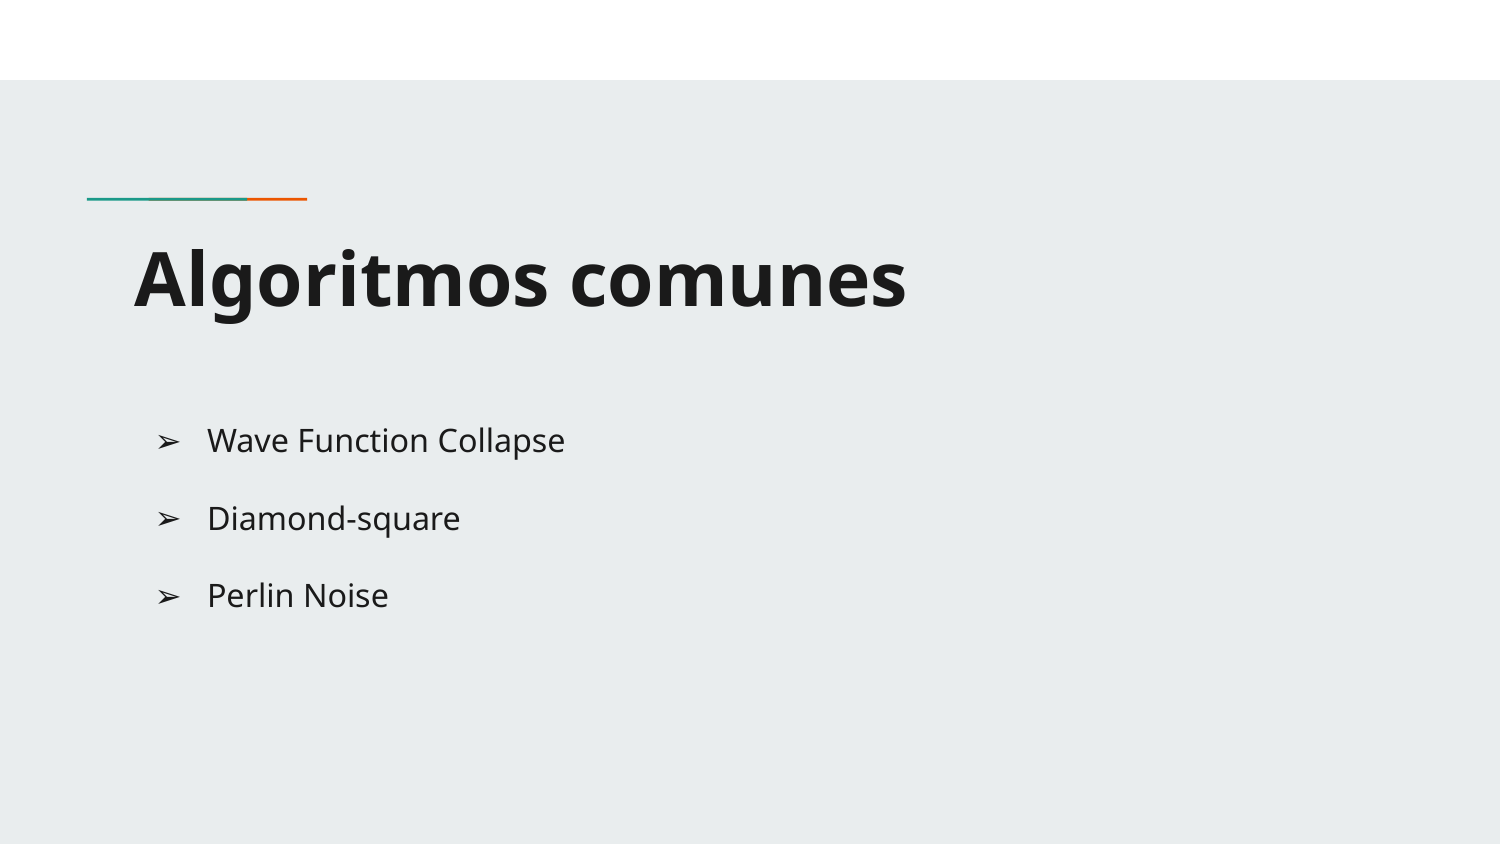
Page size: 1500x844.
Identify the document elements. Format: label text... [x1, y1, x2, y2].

title Algoritmos comunes [119, 216, 1409, 345]
subtitle Wave Function Collapse Diamond-square Perlin Noise [119, 366, 1381, 631]
